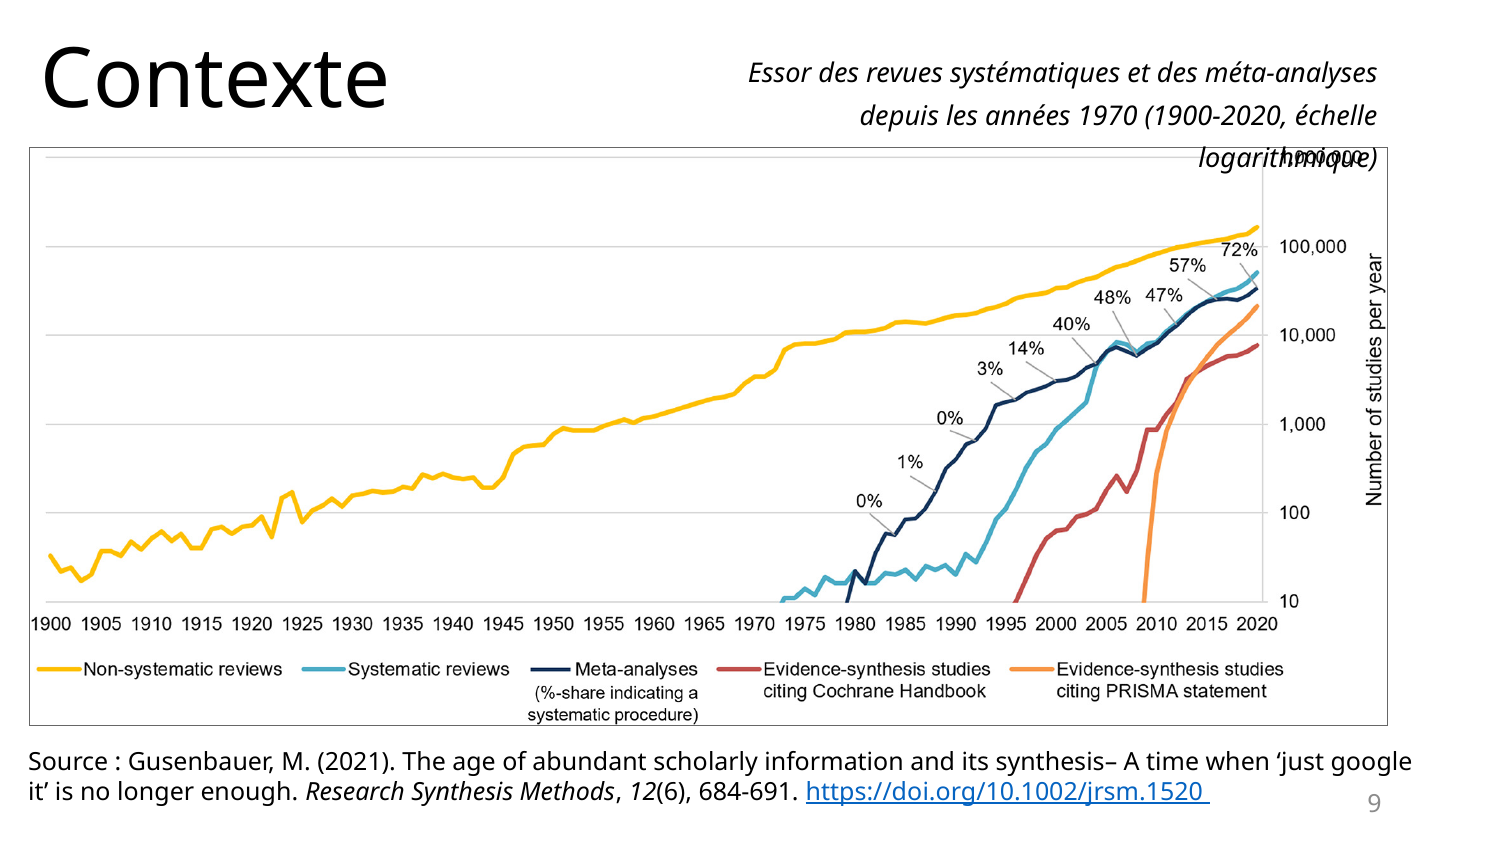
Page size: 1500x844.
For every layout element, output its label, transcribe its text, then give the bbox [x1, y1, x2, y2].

text_box Source : Gusenbauer, M. (2021). The age of abundant scholarly information and its synthesis– A time when ‘just google it’ is no longer enough. Research Synthesis Methods, 12(6), 684‑691. https://doi.org/10.1002/jrsm.1520 [13, 737, 1438, 817]
text_box Essor des revues systématiques et des méta-analyses depuis les années 1970 (1900-2020, échelle logarithmique) [708, 41, 1393, 141]
title Contexte [25, 0, 1320, 163]
picture [29, 147, 1388, 726]
